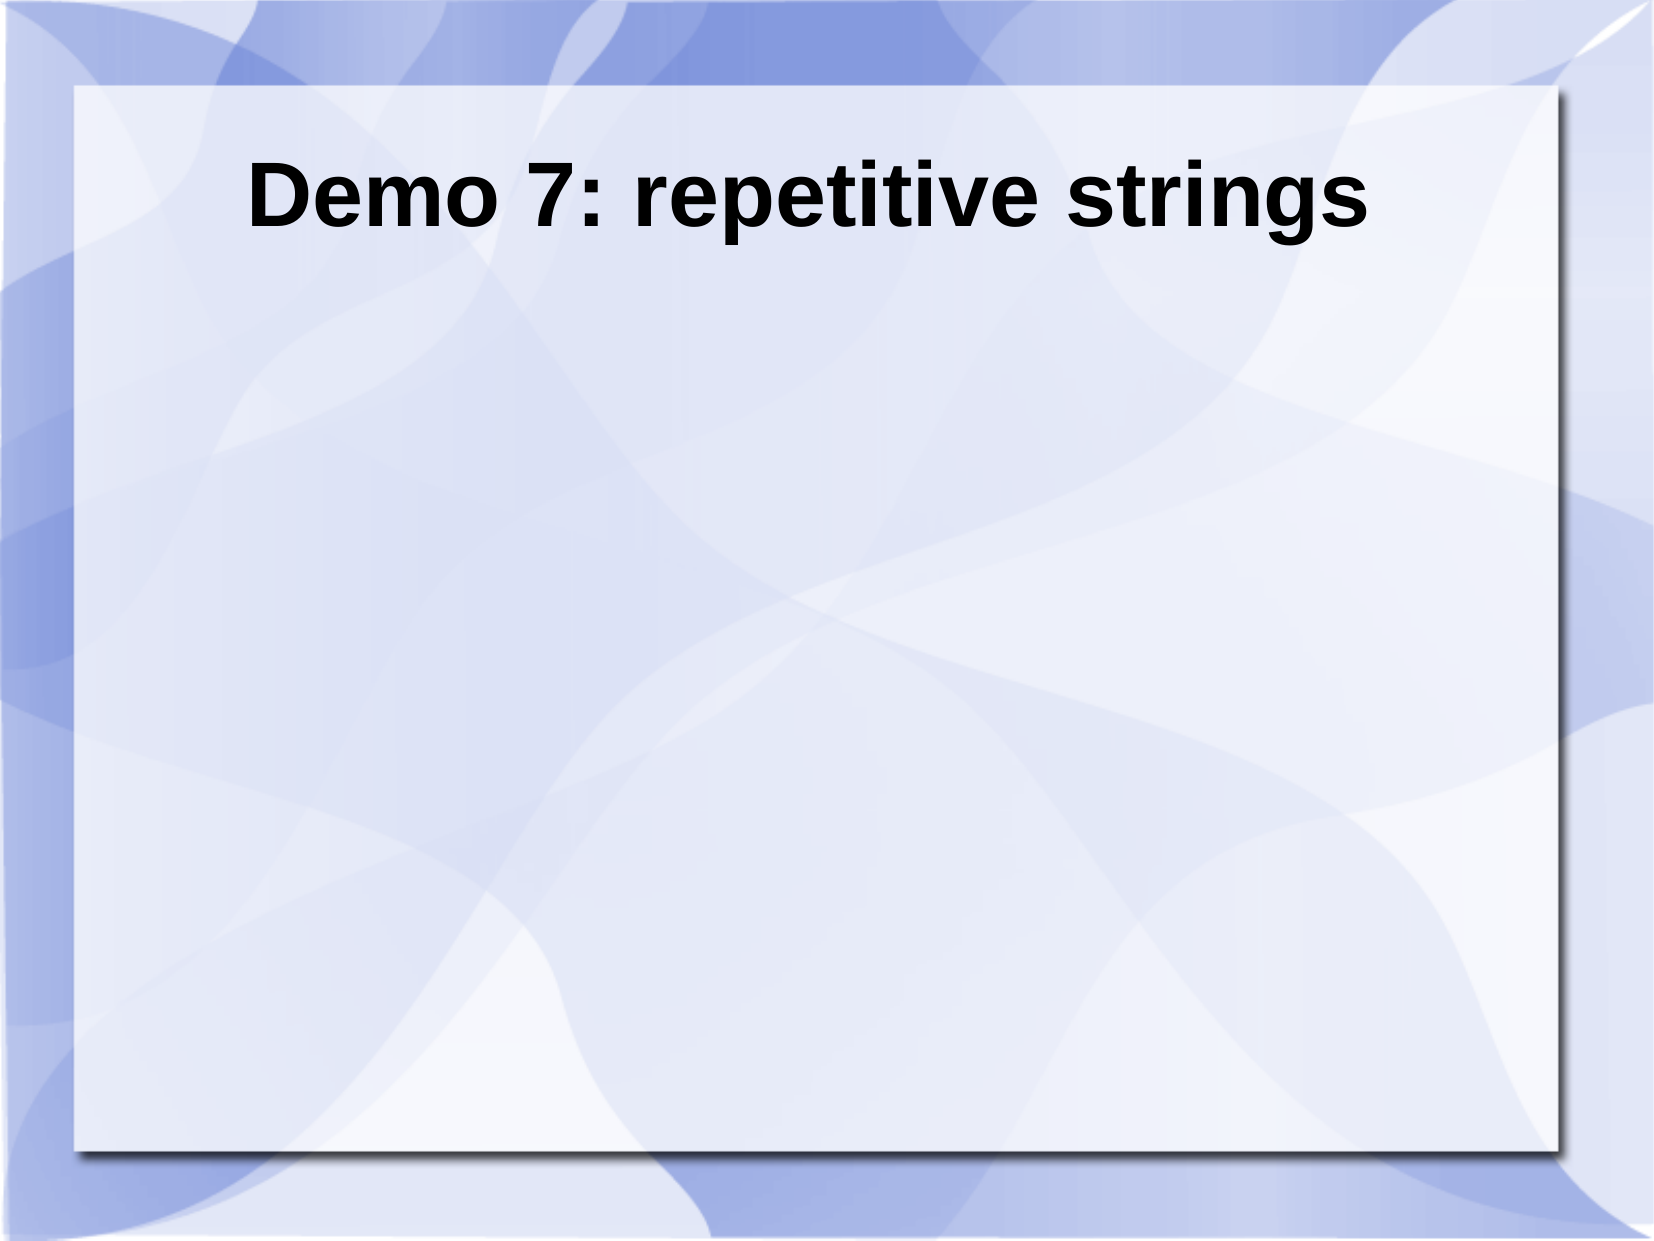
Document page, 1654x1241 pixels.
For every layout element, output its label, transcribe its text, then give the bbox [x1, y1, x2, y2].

picture [0, 0, 1654, 1241]
title Demo 7: repetitive strings [82, 90, 1536, 298]
